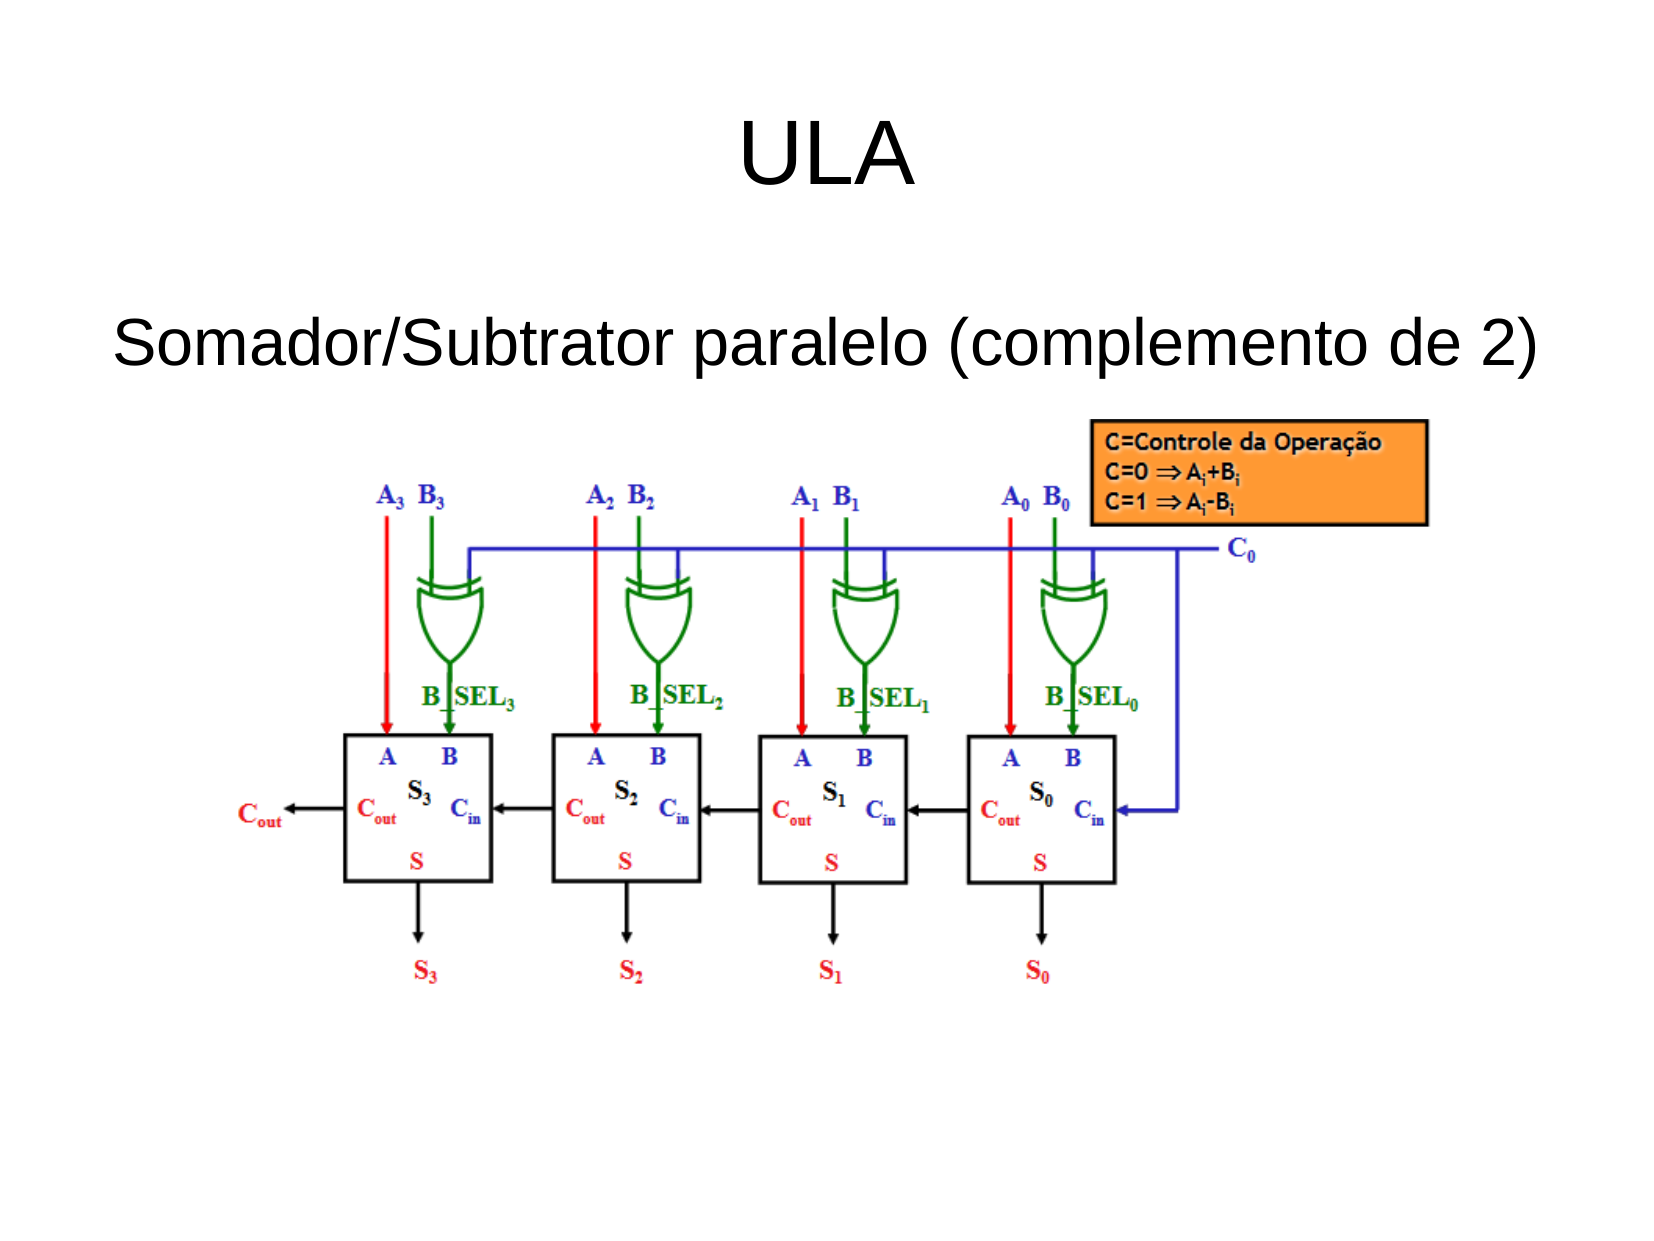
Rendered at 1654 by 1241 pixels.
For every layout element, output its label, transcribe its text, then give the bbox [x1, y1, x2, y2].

title ULA [82, 49, 1571, 224]
picture [234, 419, 1435, 999]
subtitle Somador/Subtrator paralelo (complemento de 2) [82, 224, 1571, 461]
